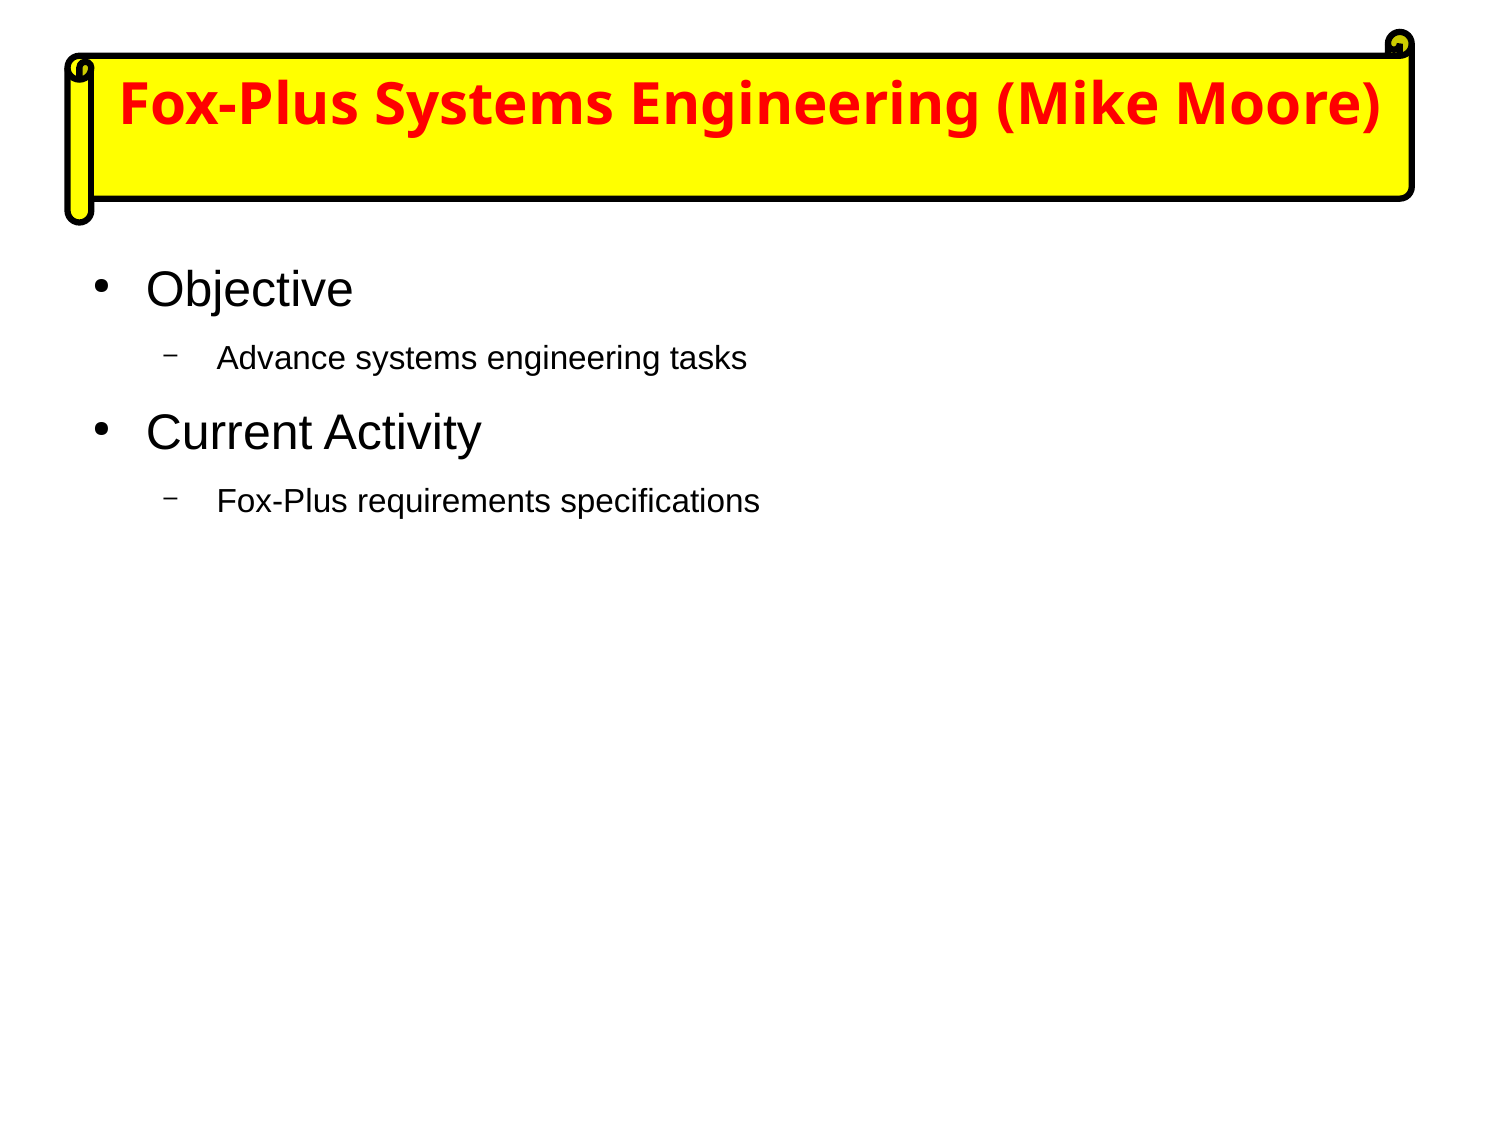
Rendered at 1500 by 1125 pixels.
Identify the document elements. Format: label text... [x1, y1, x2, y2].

text_box [67, 144, 1412, 223]
list Objective Advance systems engineering tasks Current Activity Fox-Plus requirements specifications [75, 263, 1425, 916]
text_box Fox-Plus Systems Engineering (Mike Moore) [0, 58, 1500, 144]
text_box [72, 31, 1412, 58]
